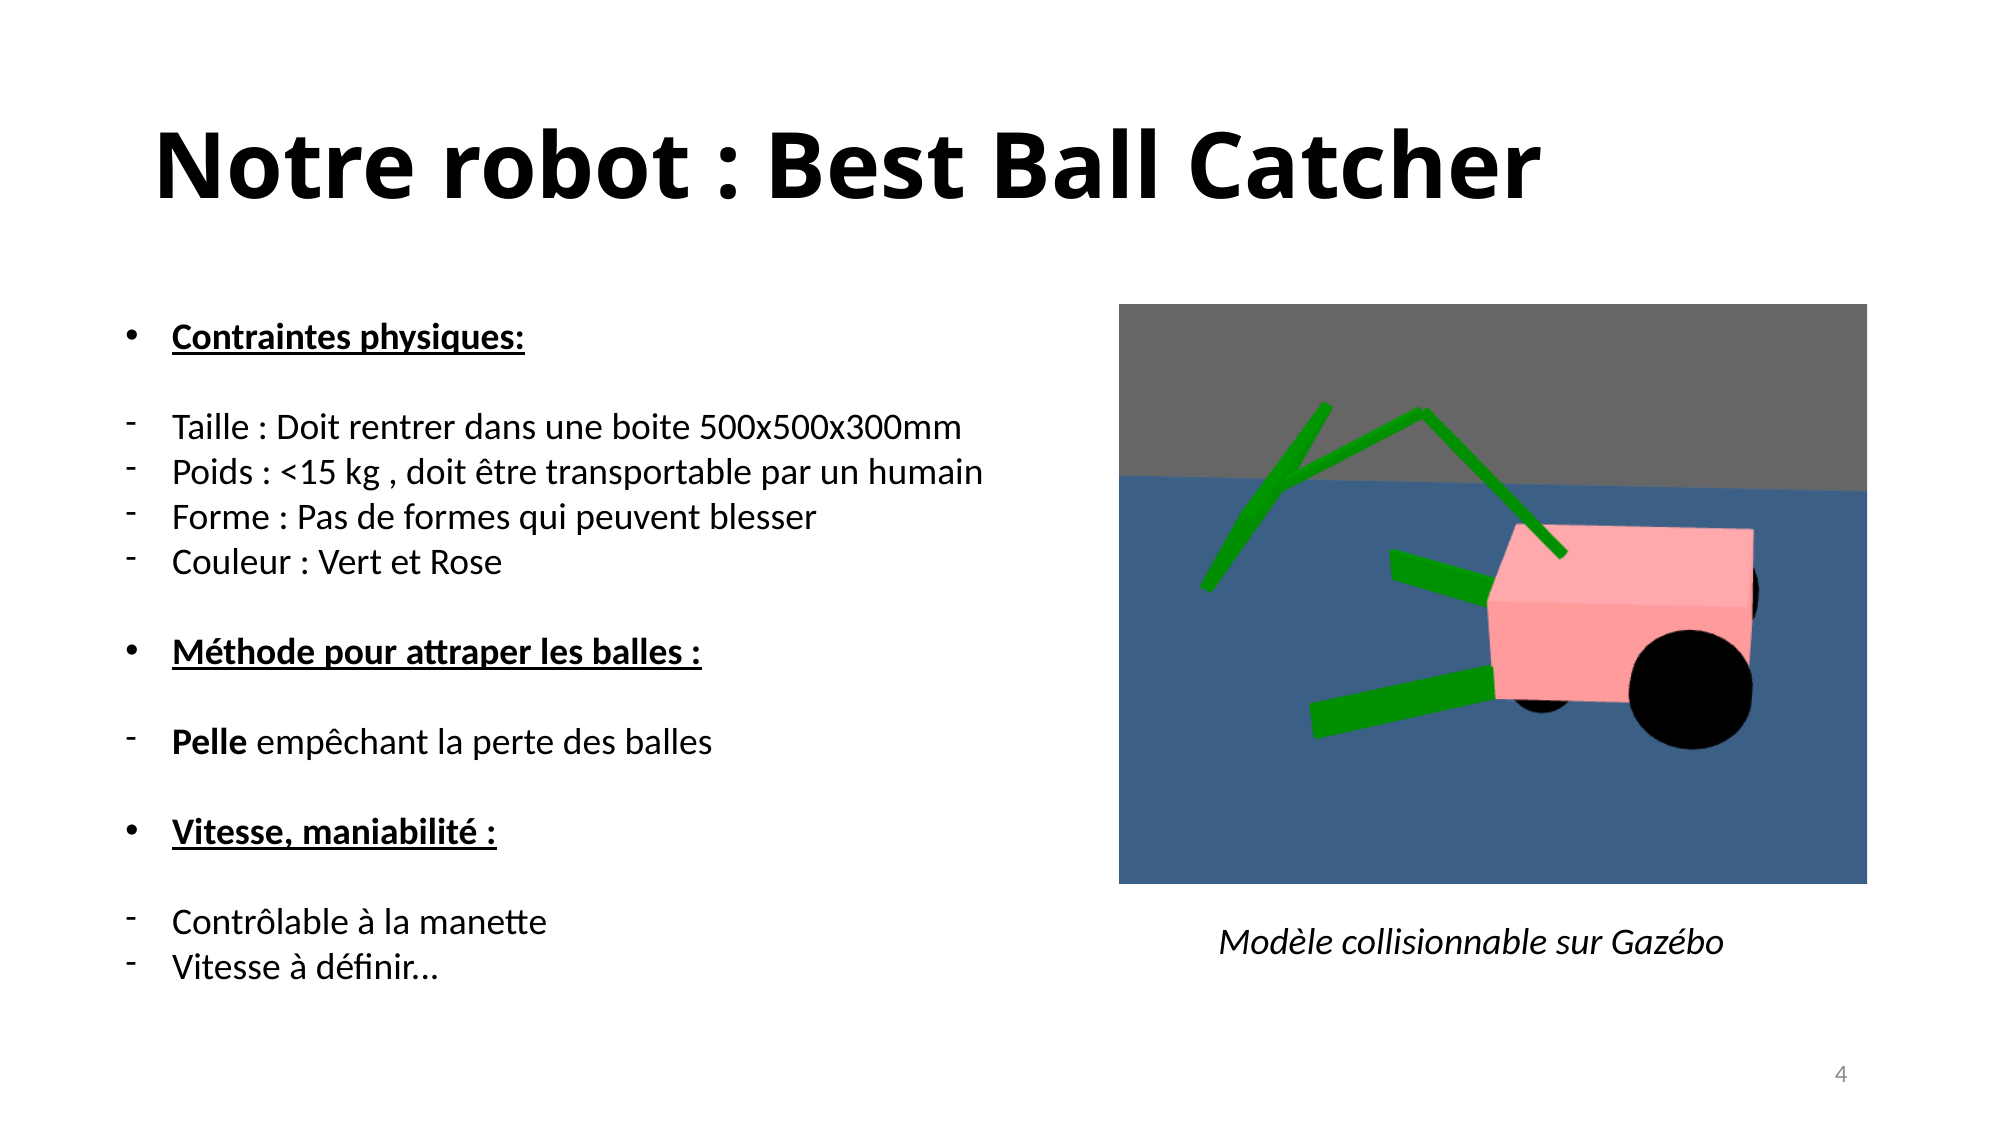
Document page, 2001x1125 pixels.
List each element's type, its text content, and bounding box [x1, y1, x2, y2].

picture [1119, 304, 1868, 884]
text_box Modèle collisionnable sur Gazébo [935, 909, 2000, 970]
text_box Contraintes physiques: Taille : Doit rentrer dans une boite 500x500x300mm Poids : <15 kg , doit être transportable par un humain Forme : Pas de formes qui peuvent blesser Couleur : Vert et Rose Méthode pour attraper les balles : Pelle empêchant la perte des balles Vitesse, maniabilité : Contrôlable à la manette Vitesse à définir... [110, 304, 1086, 995]
text_box Notre robot : Best Ball Catcher [137, 59, 1863, 278]
text_box <number> [1412, 1042, 1863, 1103]
